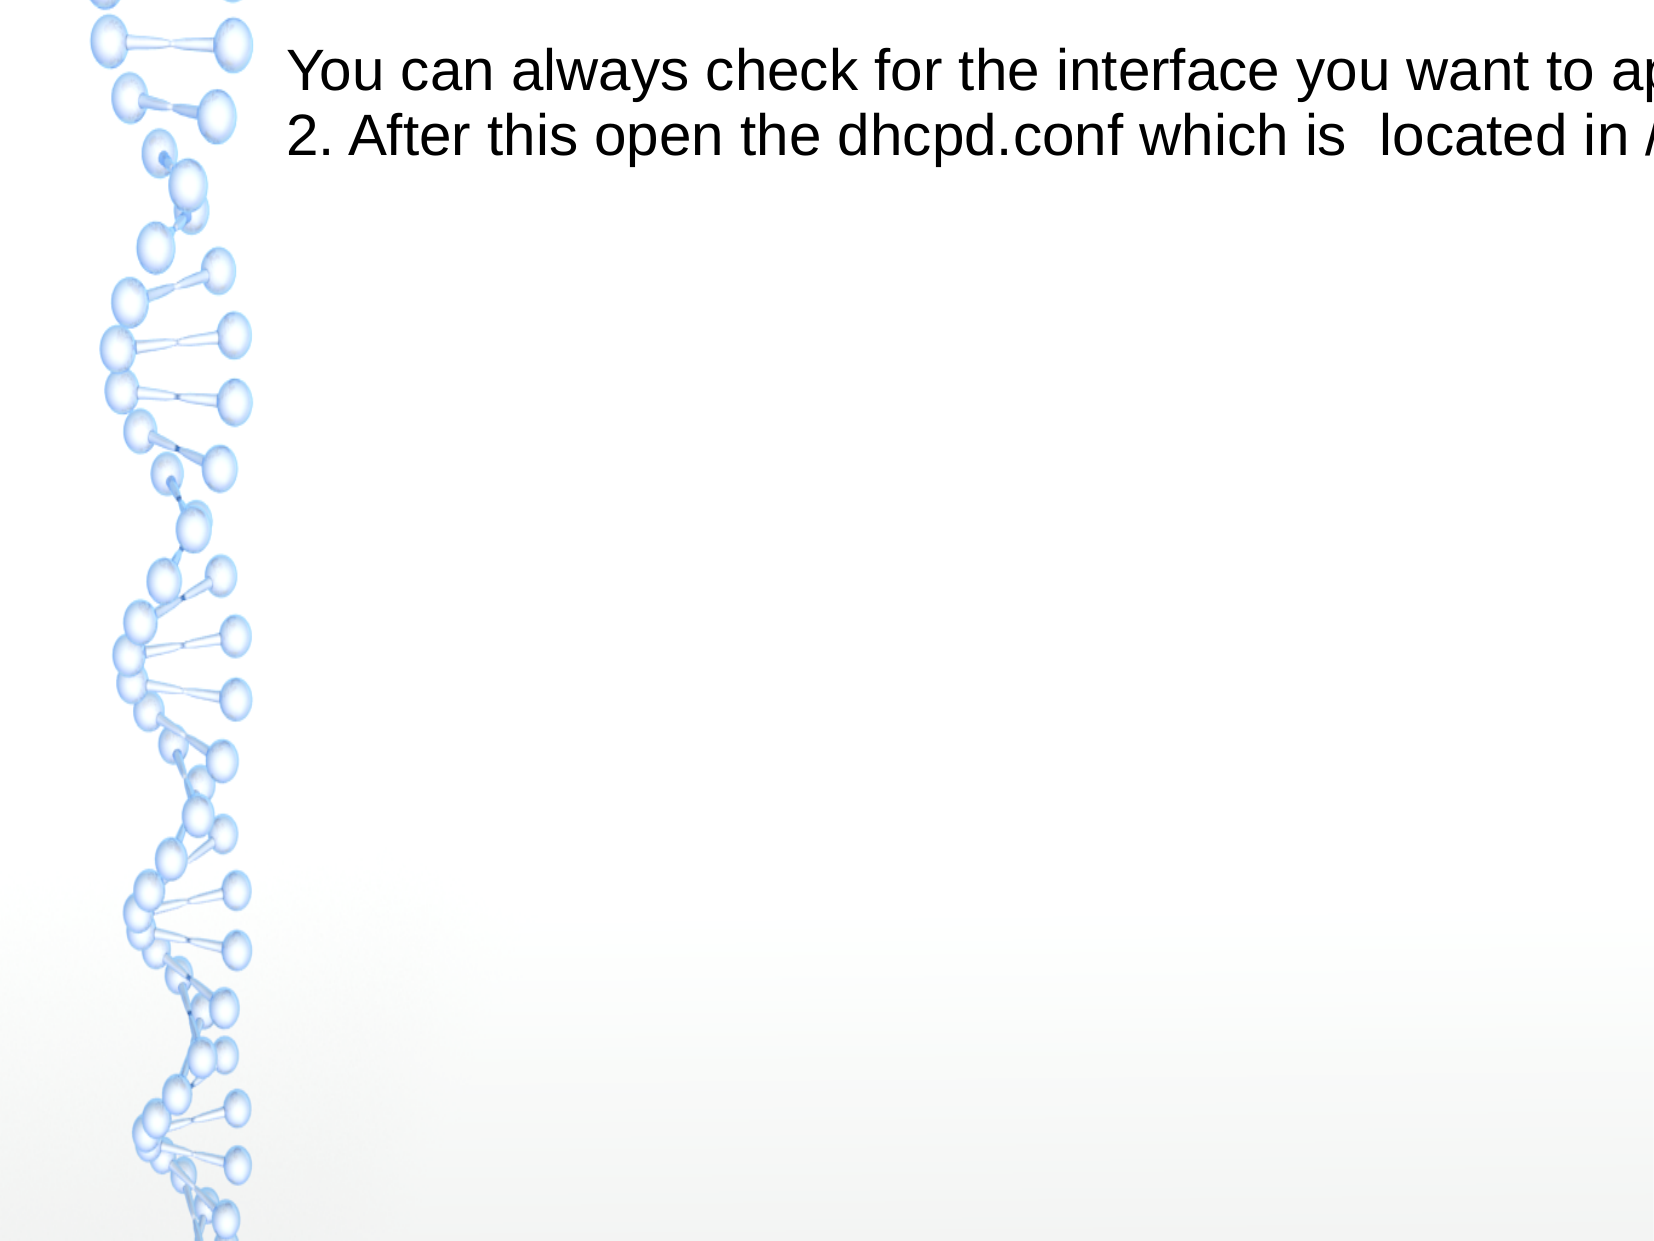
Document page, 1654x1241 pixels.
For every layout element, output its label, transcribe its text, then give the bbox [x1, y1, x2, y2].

text_box You can always check for the interface you want to apply by opening the network manager. 2. After this open the dhcpd.conf which is located in /etc/dhcp/dhcpd.conf [271, 30, 1654, 242]
picture [0, 0, 1654, 1241]
